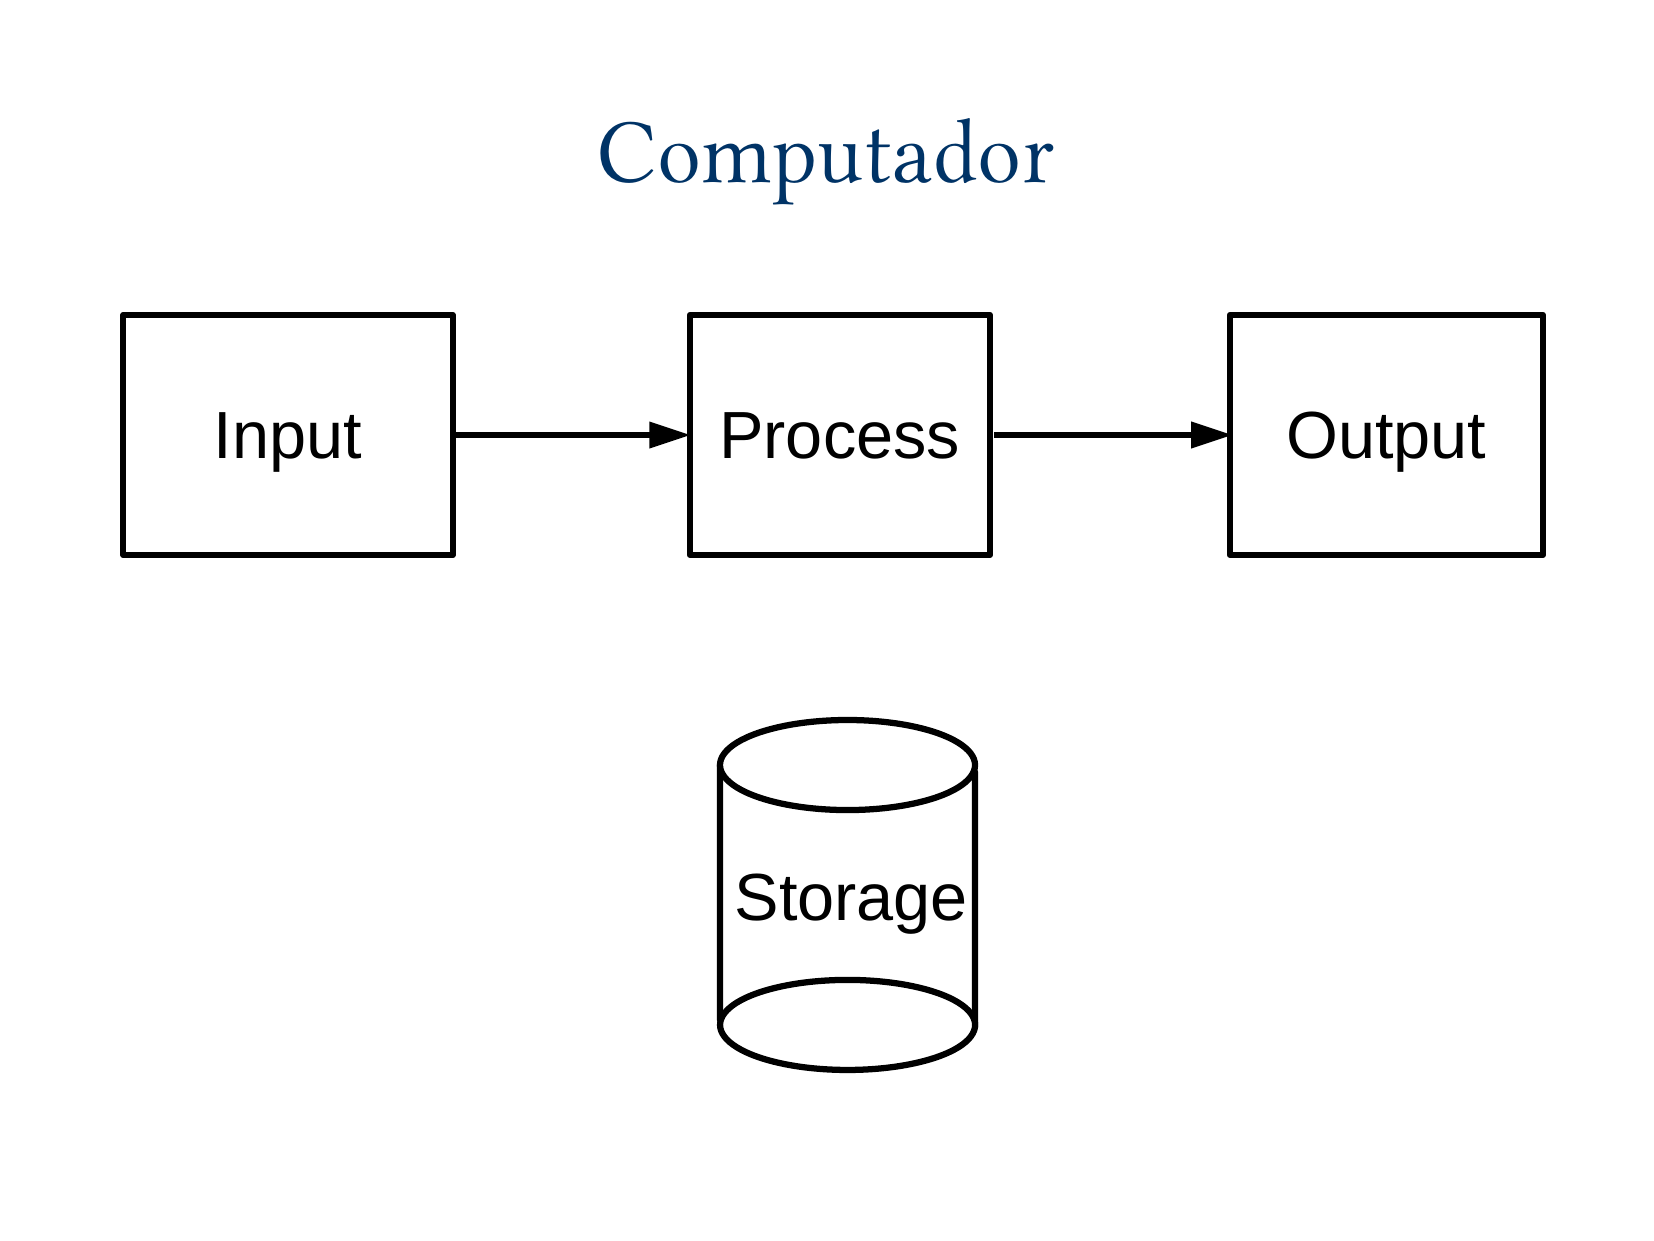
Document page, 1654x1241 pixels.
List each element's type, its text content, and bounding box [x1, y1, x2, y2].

text_box [720, 943, 976, 1070]
text_box Input [123, 315, 453, 556]
text_box Process [690, 315, 991, 556]
text_box Output [1230, 315, 1543, 556]
text_box Storage [720, 852, 1006, 943]
text_box [720, 720, 976, 852]
title Computador [82, 49, 1571, 257]
